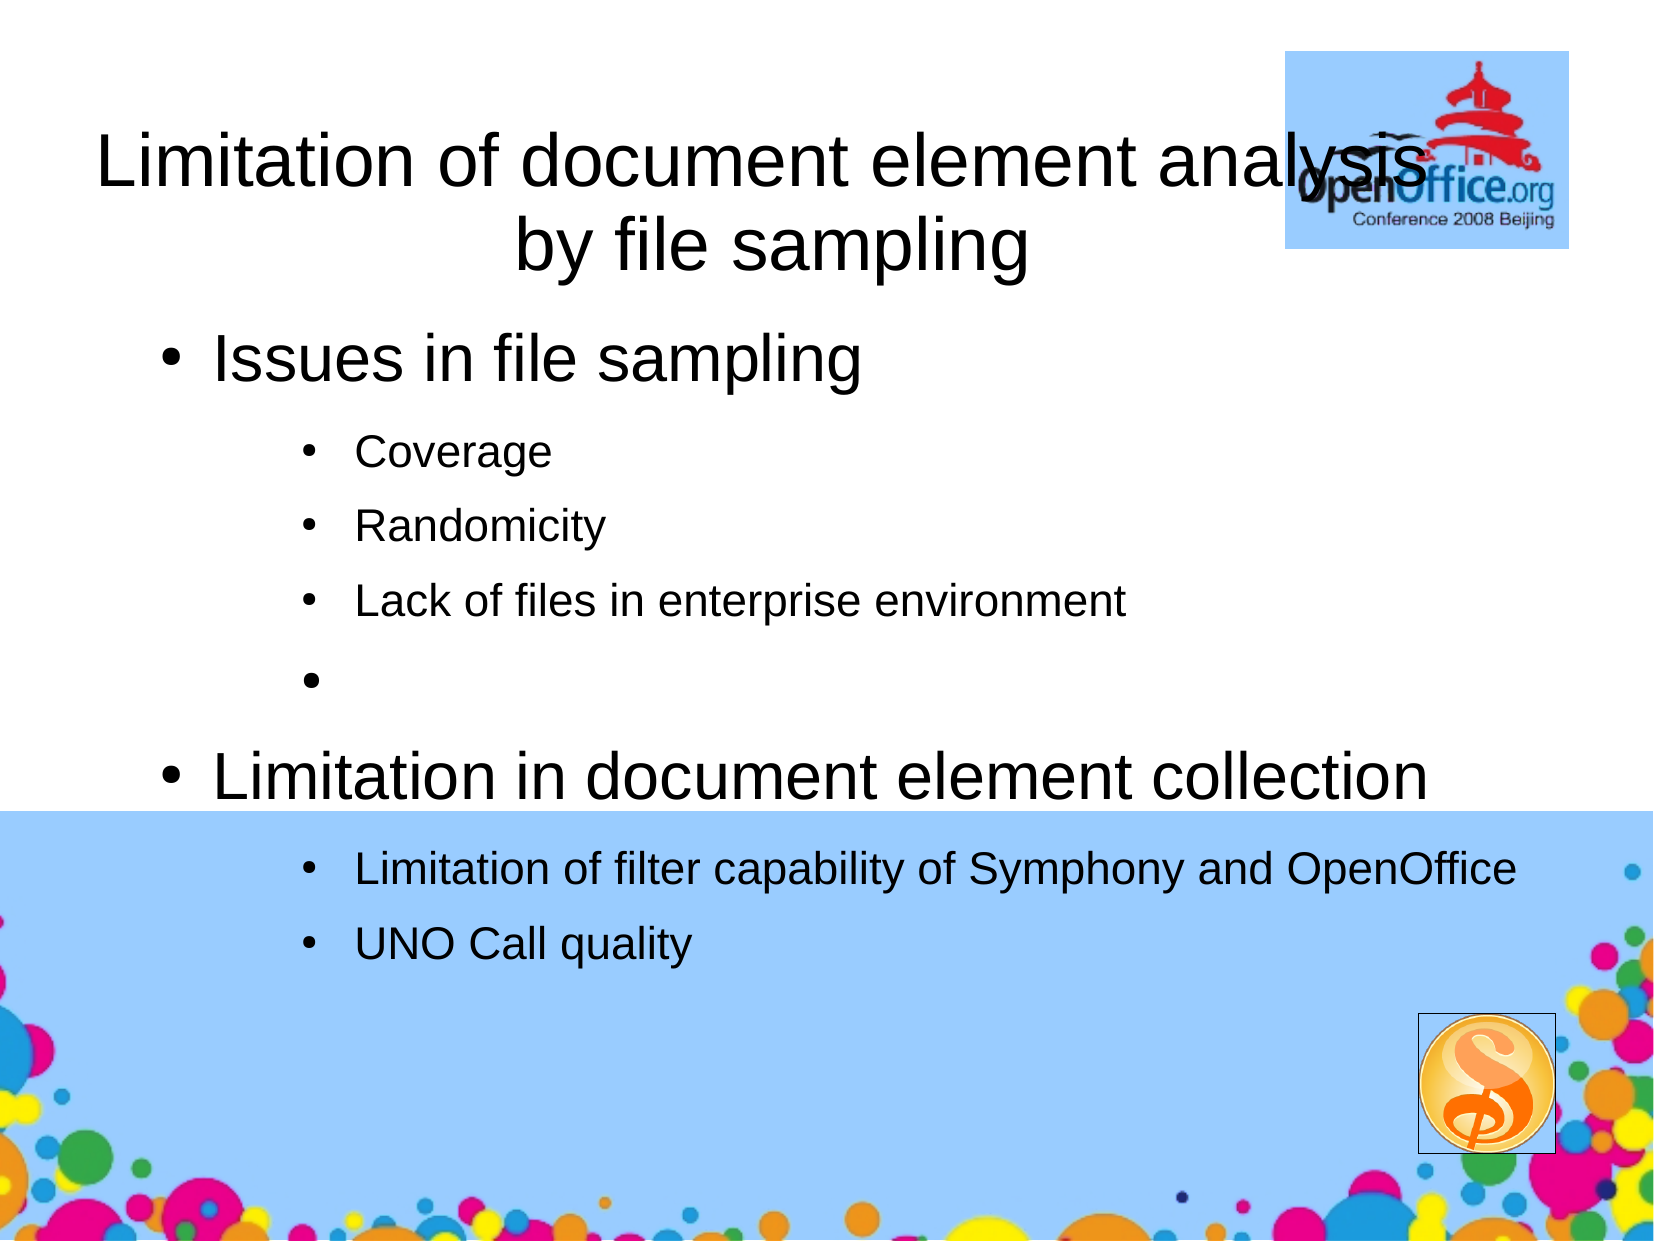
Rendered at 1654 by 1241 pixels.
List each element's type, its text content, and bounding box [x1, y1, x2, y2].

title Limitation of document element analysis by file sampling [27, 116, 1519, 289]
picture [1285, 51, 1569, 250]
picture [1419, 1014, 1555, 1153]
picture [0, 810, 1654, 1241]
list Issues in file sampling Coverage Randomicity Lack of files in enterprise environment Limitation in document element collection Limitation of filter capability of Symphony and OpenOffice UNO Call quality [124, 321, 1530, 1027]
